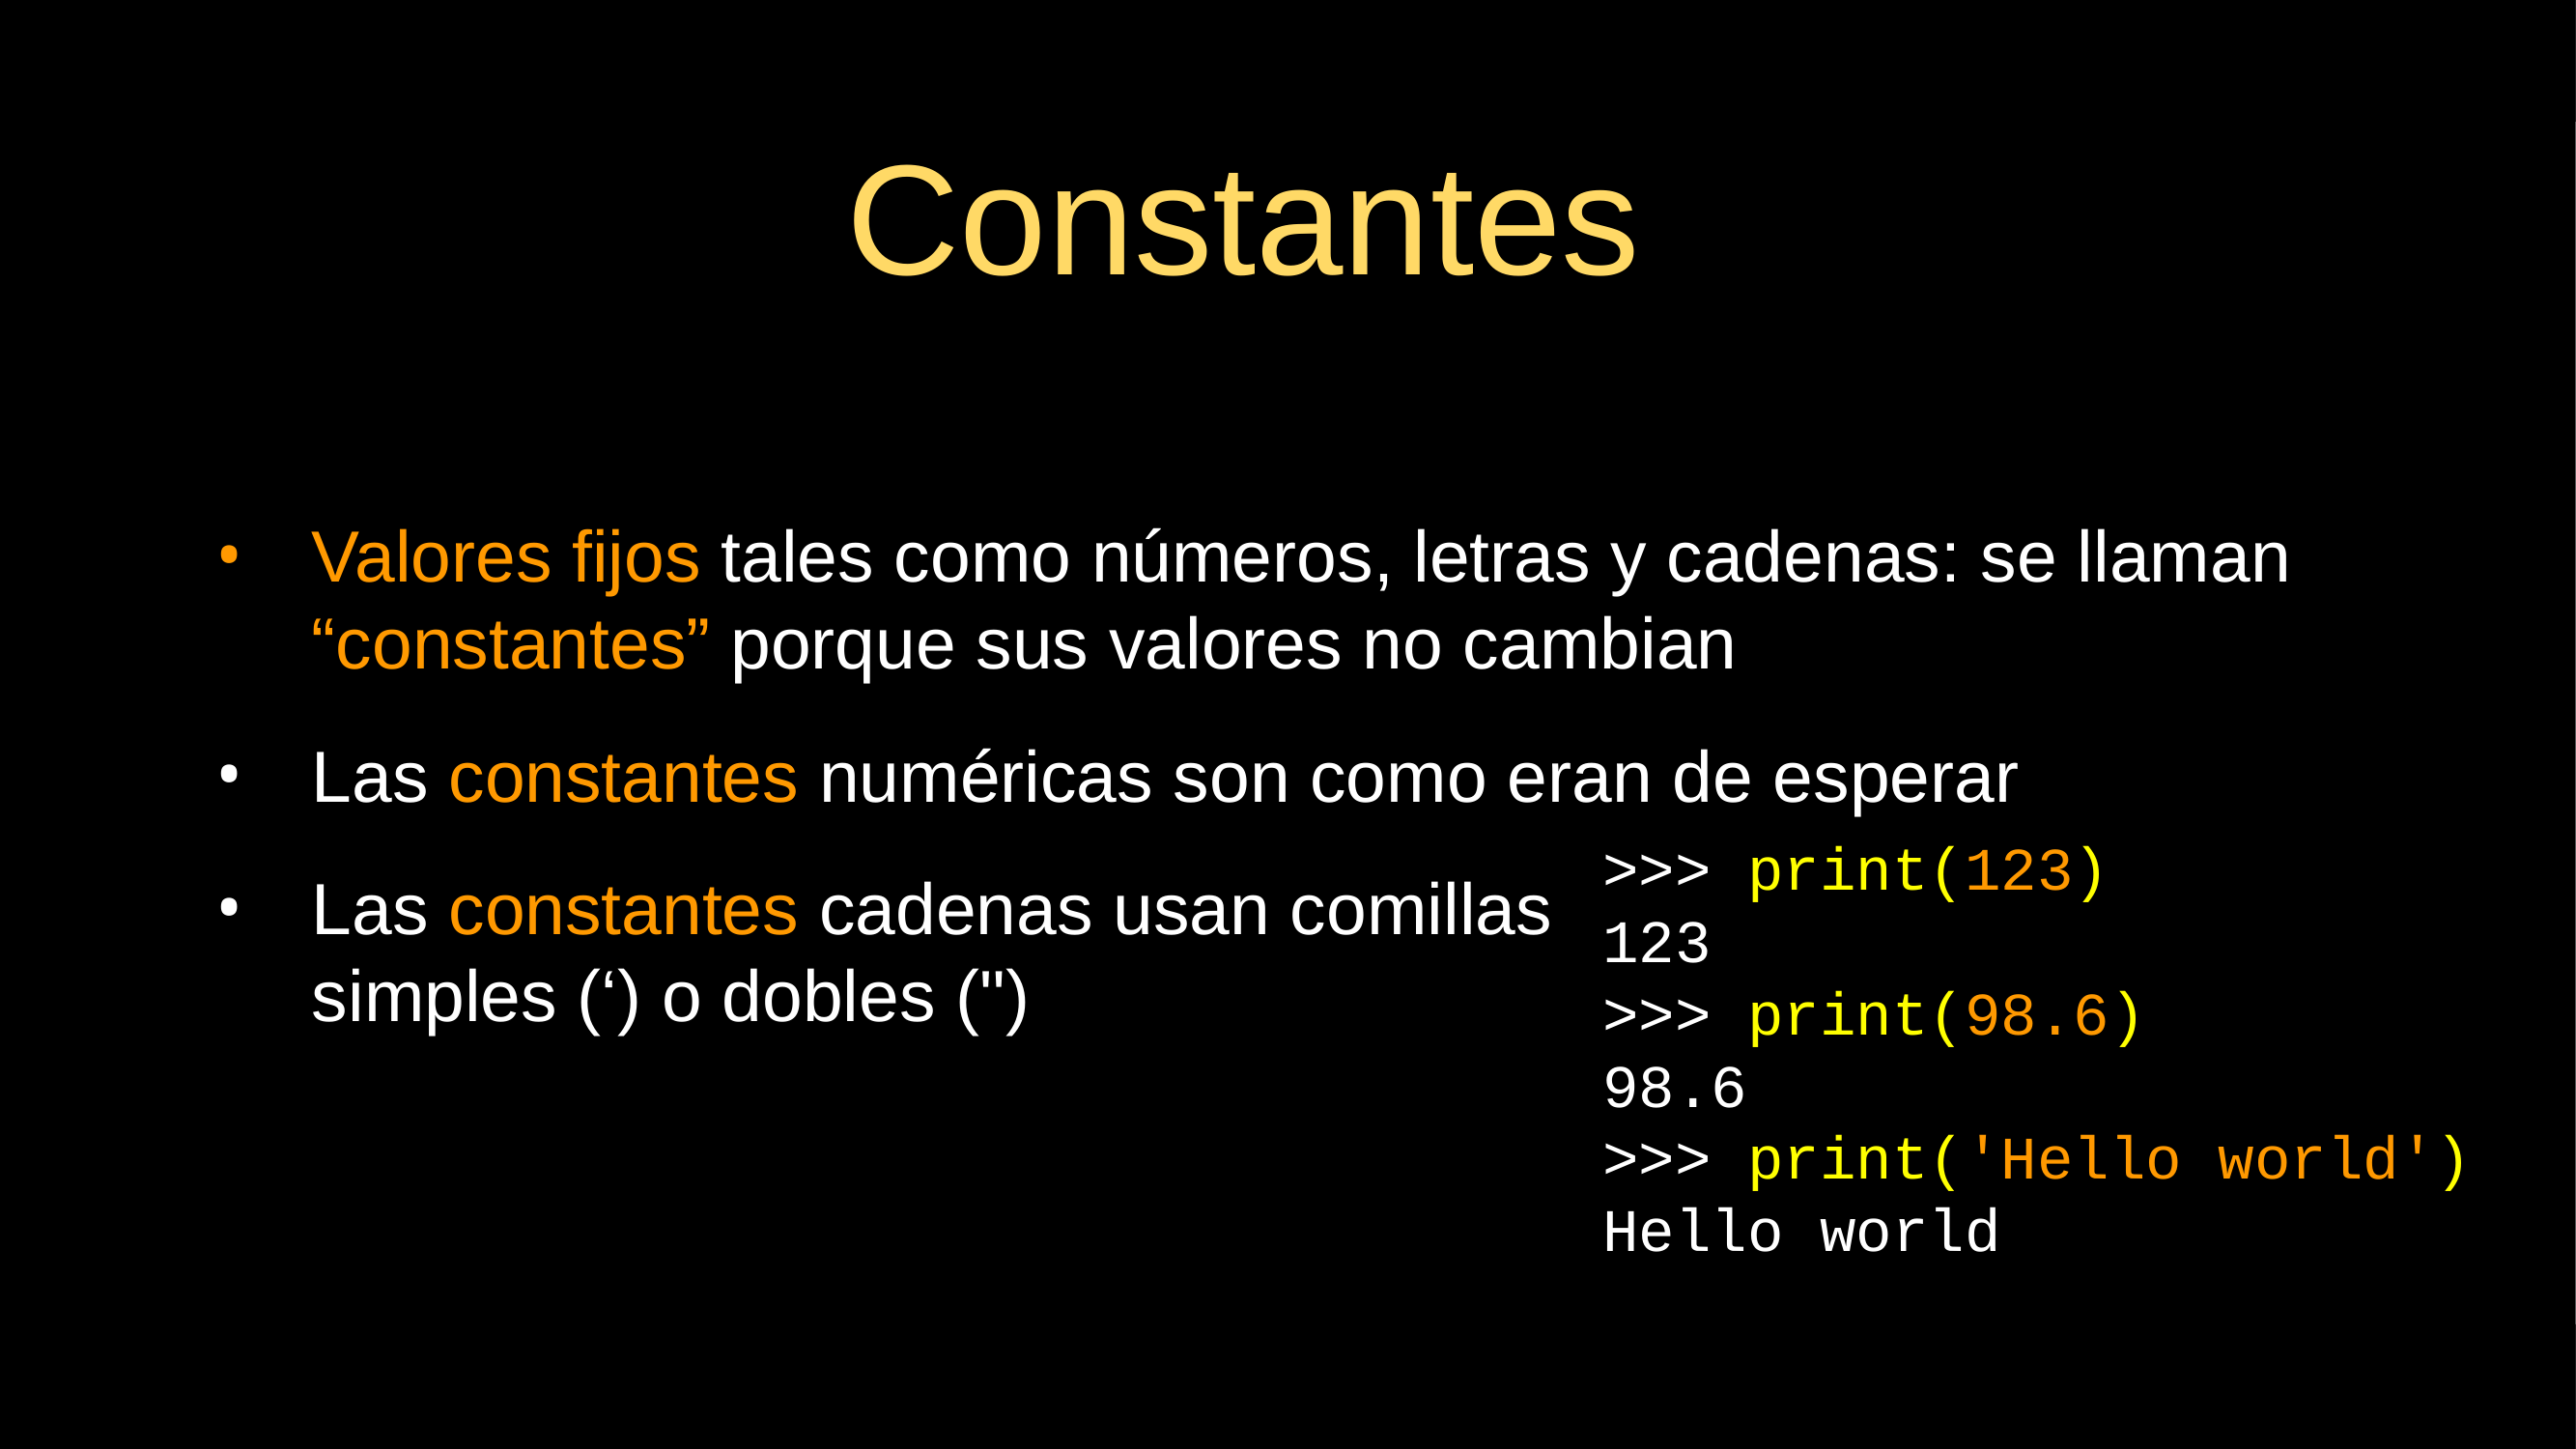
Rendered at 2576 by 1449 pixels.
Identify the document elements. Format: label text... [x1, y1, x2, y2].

list Valores fijos tales como números, letras y cadenas: se llaman “constantes” porque sus valores no cambian Las constantes numéricas son como eran de esperar Las constantes cadenas usan comillas simples (‘) o dobles (") [128, 338, 2448, 1294]
title Constantes [128, 124, 2359, 300]
text_box >>> print(123) 123 >>> print(98.6) 98.6 >>> print('Hello world') Hello world [1602, 799, 2552, 1294]
